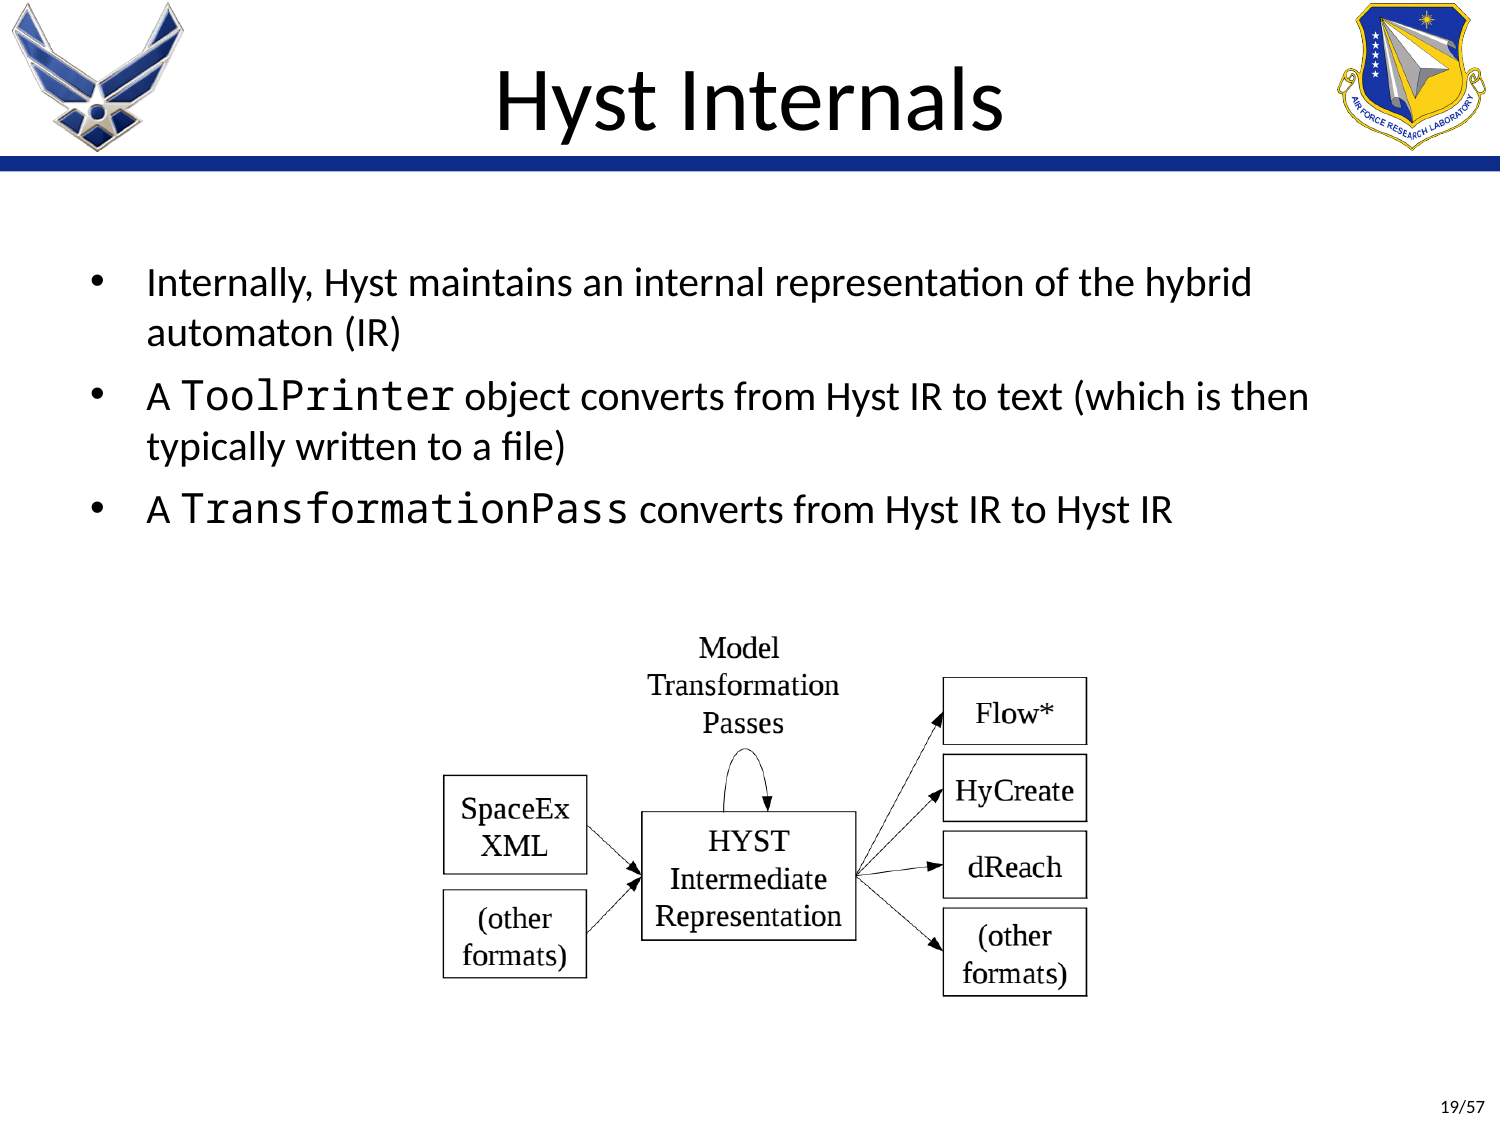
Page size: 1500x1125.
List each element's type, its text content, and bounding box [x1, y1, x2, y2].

picture [1425, 3, 1486, 151]
list Internally, Hyst maintains an internal representation of the hybrid automaton (IR) A ToolPrinter object converts from Hyst IR to text (which is then typically written to a file) A TransformationPass converts from Hyst IR to Hyst IR [75, 247, 1425, 991]
picture [431, 629, 1096, 1006]
picture [2, 0, 75, 156]
title Hyst Internals [75, 0, 1425, 188]
